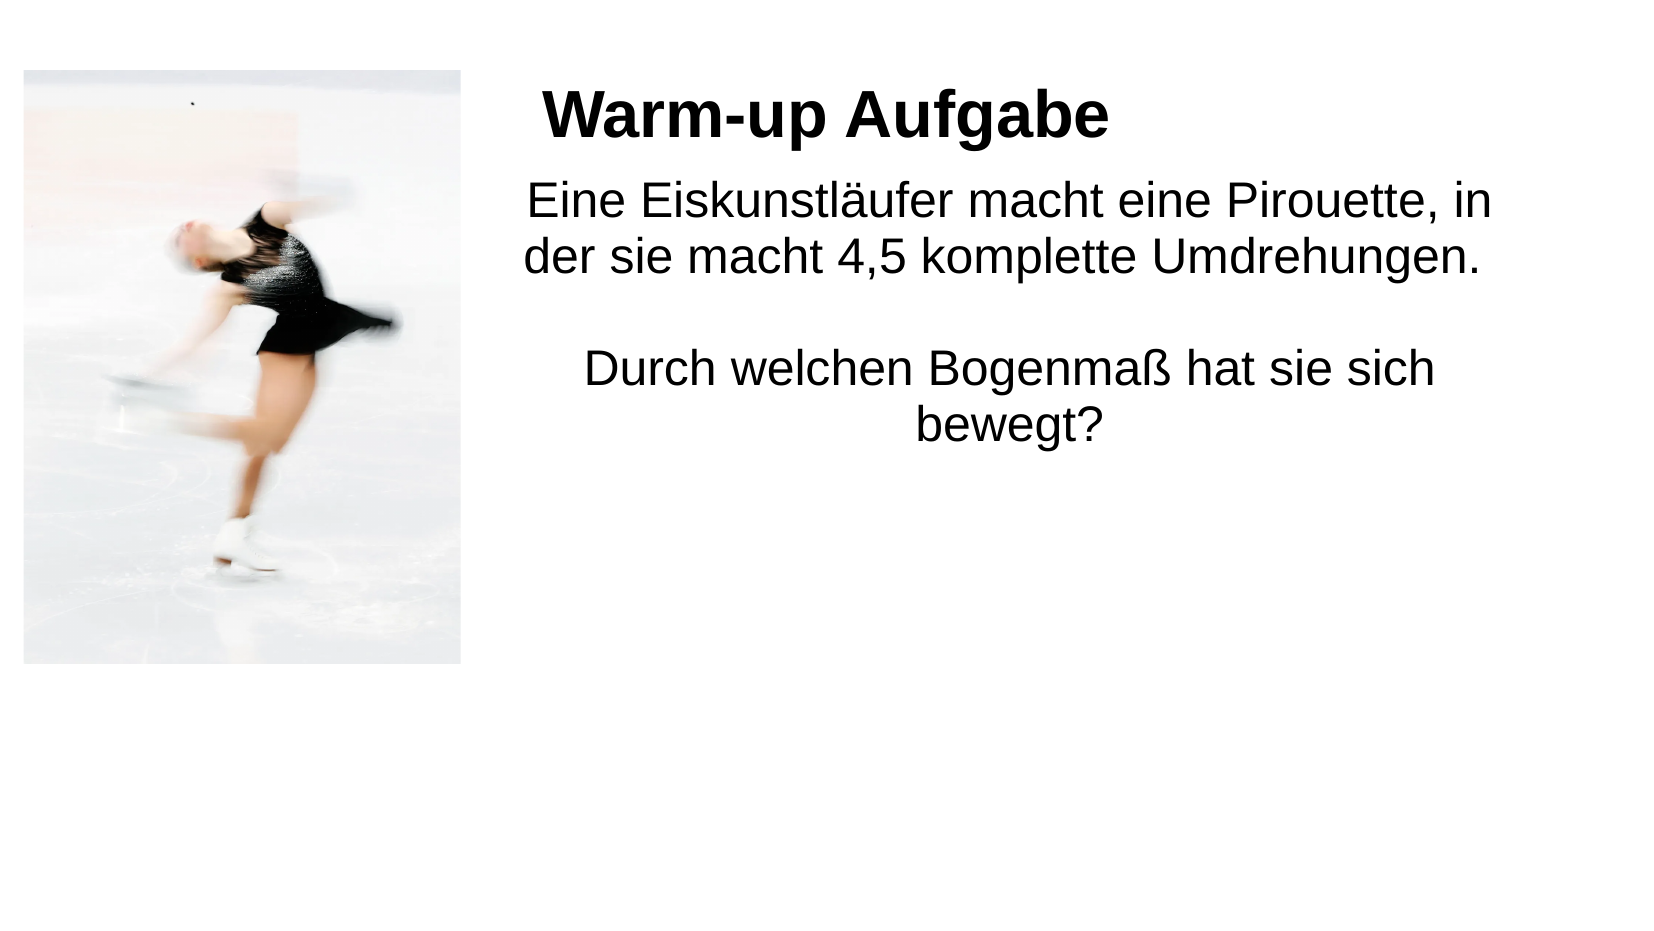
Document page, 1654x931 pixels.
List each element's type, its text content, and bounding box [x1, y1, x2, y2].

title Warm-up Aufgabe [82, 37, 1571, 193]
picture [23, 70, 461, 664]
text_box Eine Eiskunstläufer macht eine Pirouette, in der sie macht 4,5 komplette Umdrehungen. Durch welchen Bogenmaß hat sie sich bewegt? [472, 165, 1548, 459]
